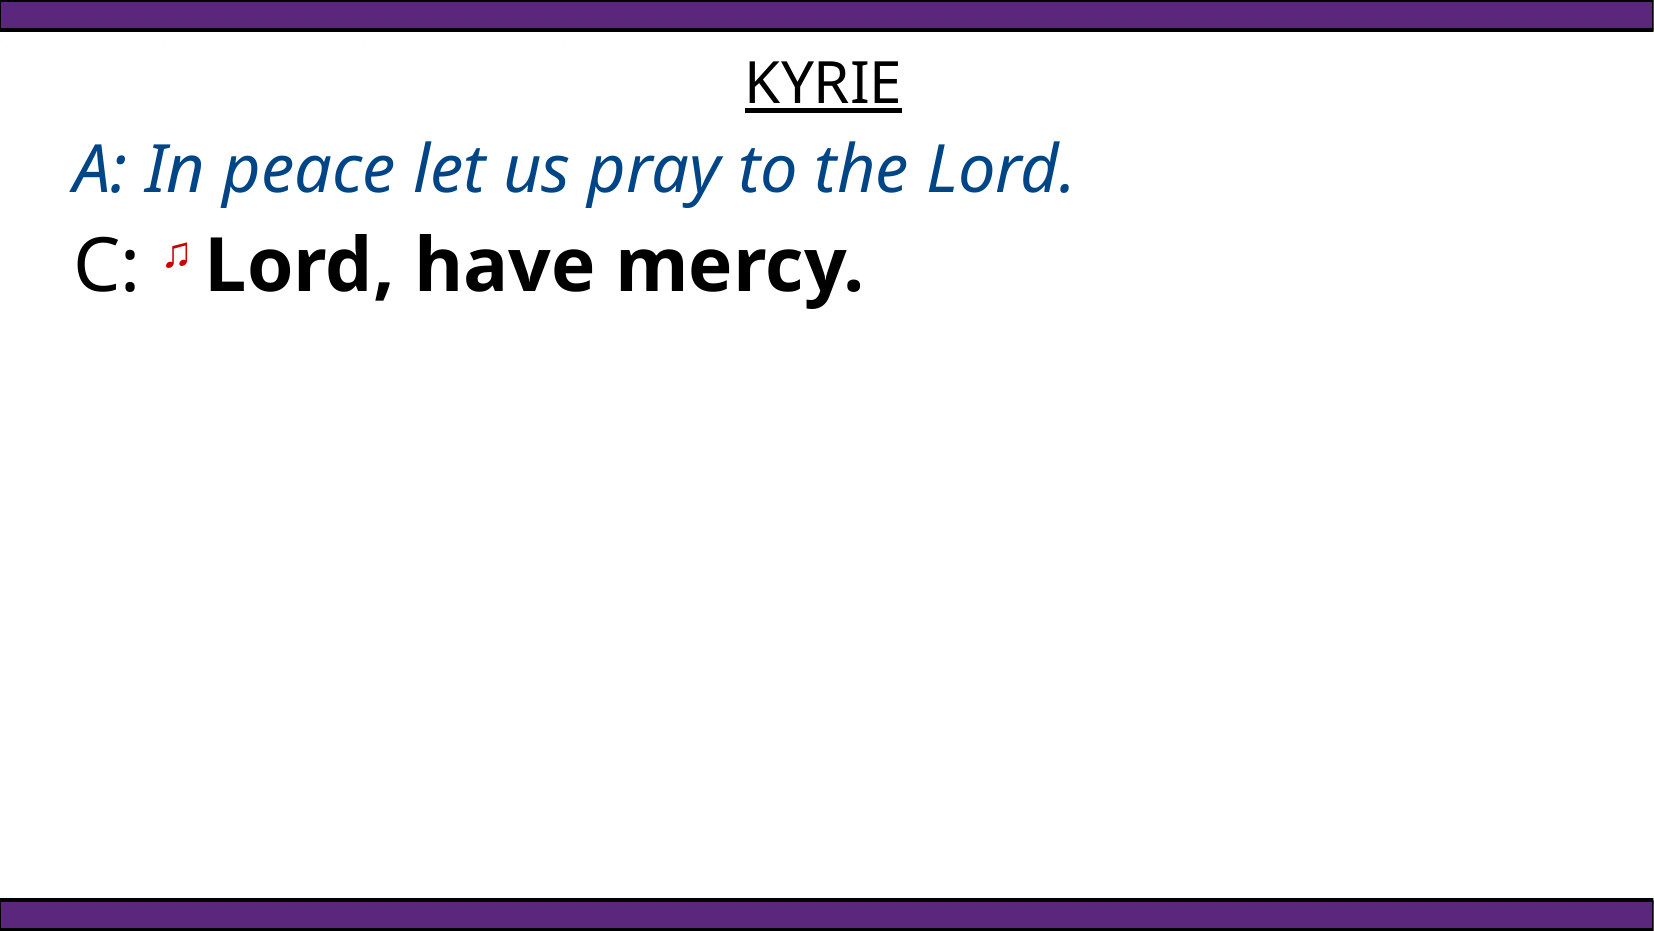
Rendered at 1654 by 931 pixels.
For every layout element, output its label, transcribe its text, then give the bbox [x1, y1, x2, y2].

text_box [0, 900, 1654, 931]
text_box KYRIE A: In peace let us pray to the Lord. C: ♫ Lord, have mercy. [58, 34, 1589, 316]
text_box [0, 0, 1654, 31]
picture [0, 31, 1654, 900]
